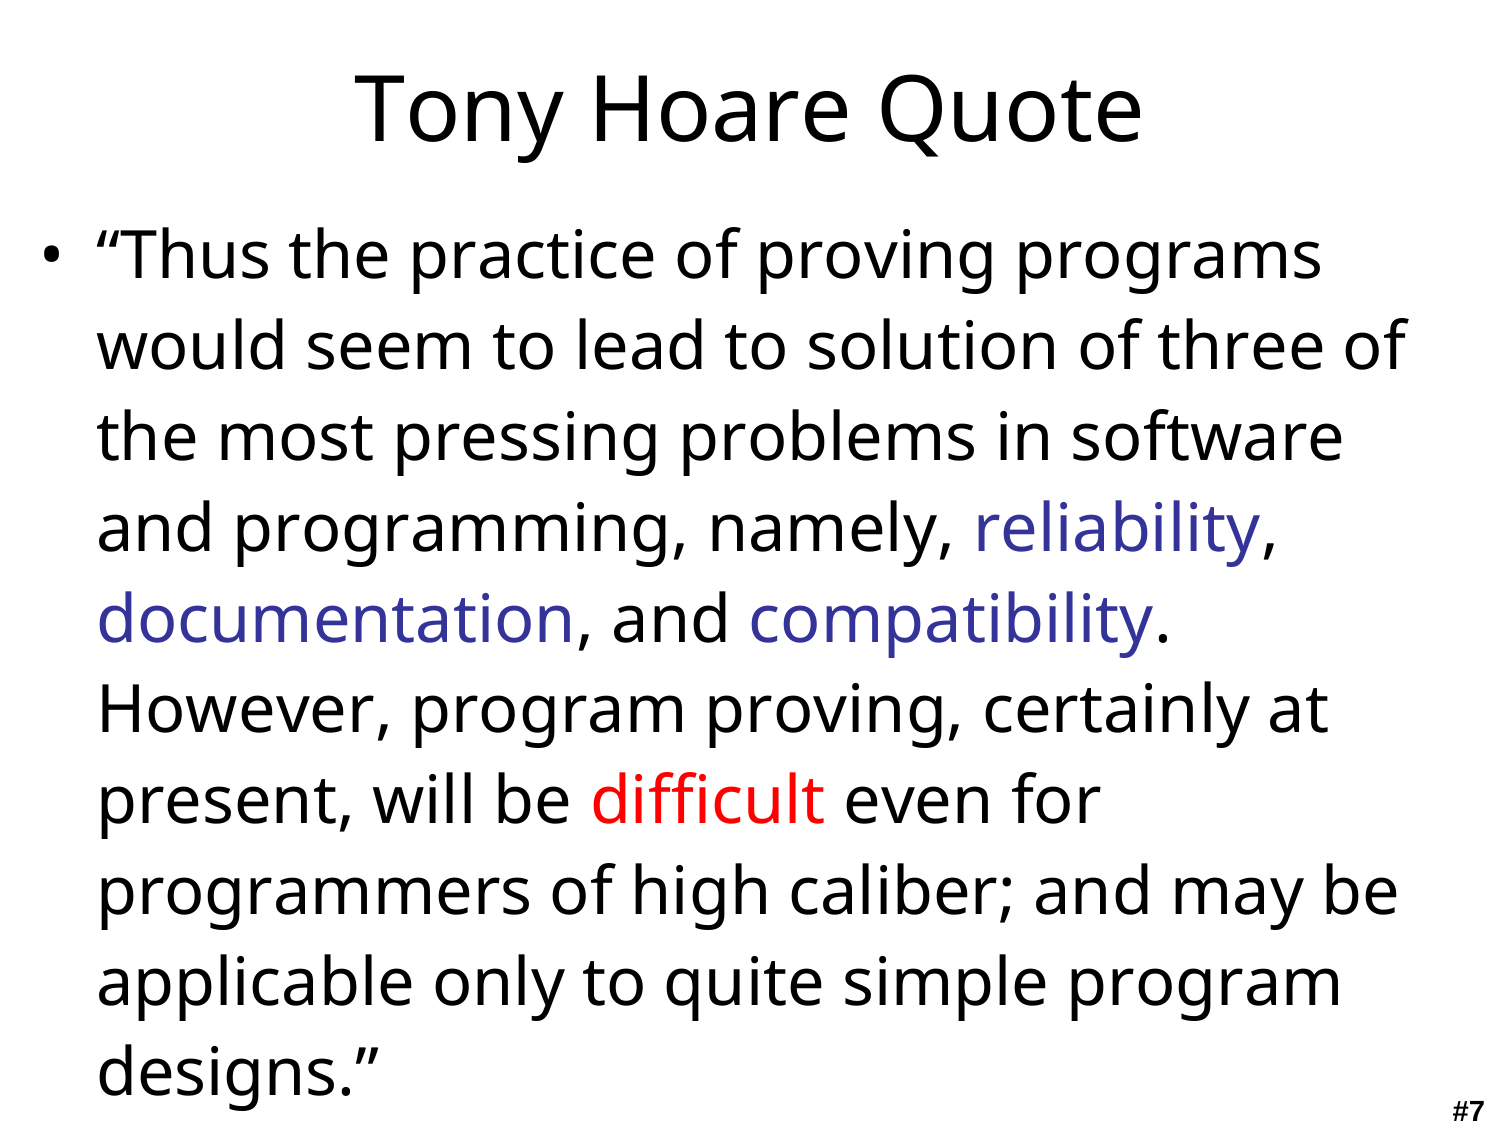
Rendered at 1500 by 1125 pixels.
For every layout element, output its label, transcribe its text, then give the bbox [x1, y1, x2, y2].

title Tony Hoare Quote [24, 12, 1476, 200]
list “Thus the practice of proving programs would seem to lead to solution of three of the most pressing problems in software and programming, namely, reliability, documentation, and compatibility. However, program proving, certainly at present, will be difficult even for programmers of high caliber; and may be applicable only to quite simple program designs.” -- C.A.R Hoare, An Axiomatic Basis for Computer Programming,1969 [24, 200, 1476, 1101]
